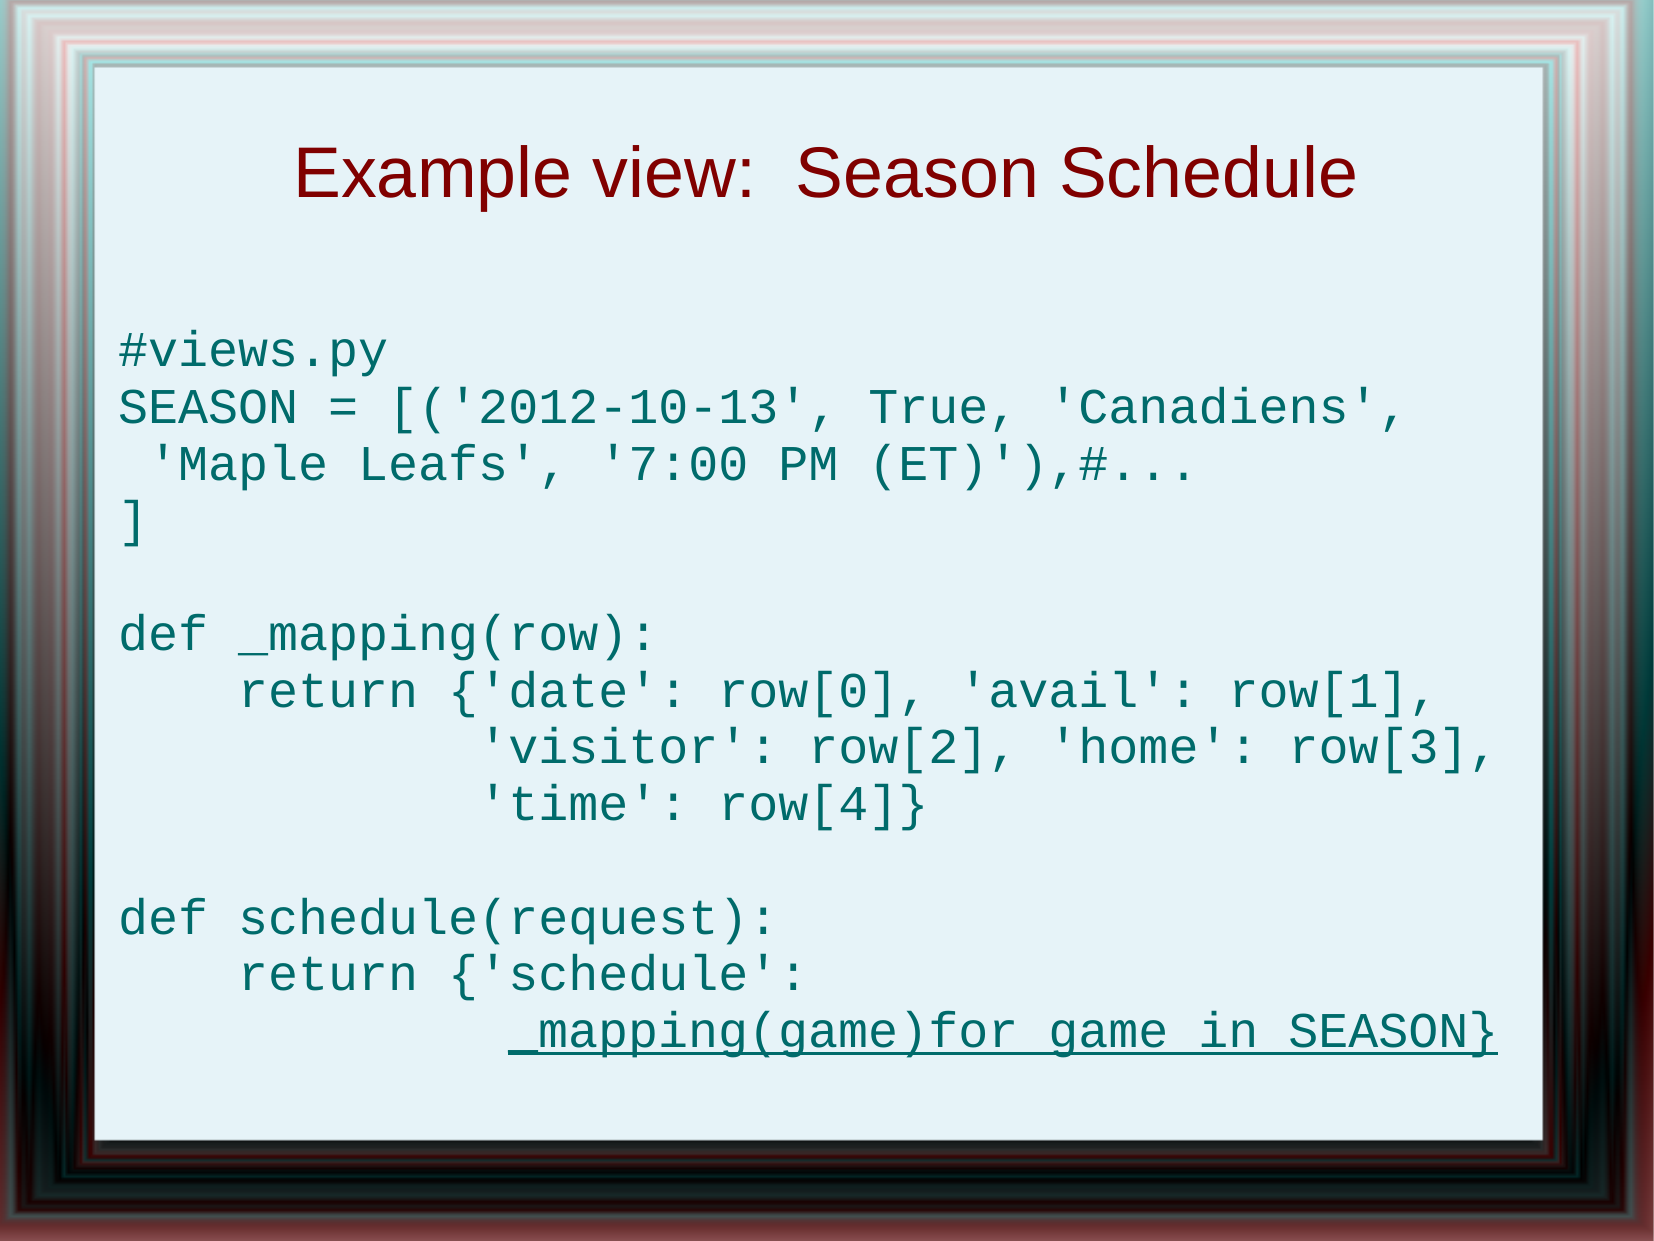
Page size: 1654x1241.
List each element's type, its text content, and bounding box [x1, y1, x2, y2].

list #views.py SEASON = [('2012-10-13', True, 'Canadiens', 'Maple Leafs', '7:00 PM (ET)'),#... ] def _mapping(row): return {'date': row[0], 'avail': row[1], 'visitor': row[2], 'home': row[3], 'time': row[4]} def schedule(request): return {'schedule': _mapping(game)for game in SEASON} [118, 324, 1506, 1063]
title Example view: Season Schedule [118, 88, 1536, 257]
picture [0, 0, 1654, 1241]
